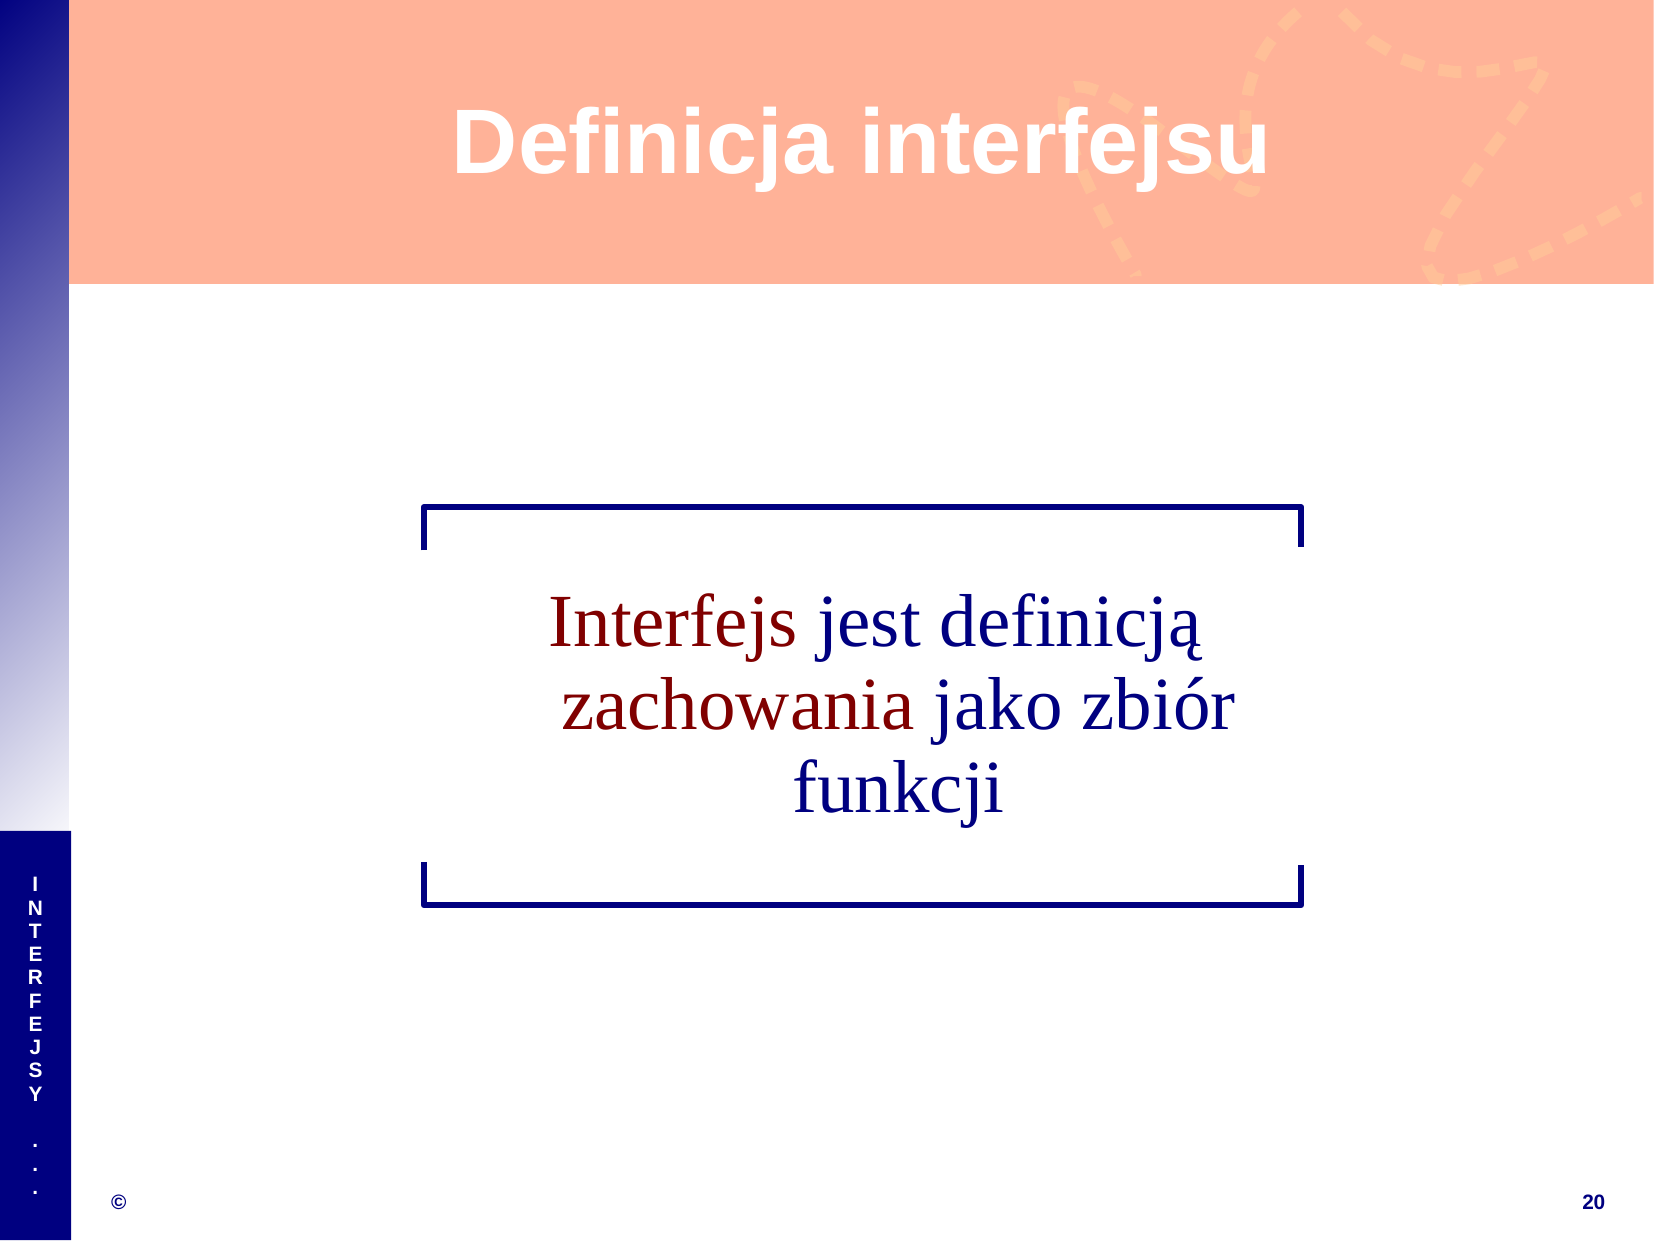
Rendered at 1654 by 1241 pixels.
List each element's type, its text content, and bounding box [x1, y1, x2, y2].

text_box I N T E R F E J S Y . . . [0, 830, 71, 1241]
title Definicja interfejsu [108, 37, 1617, 246]
text_box Interfejs jest definicją zachowania jako zbiór funkcji [439, 478, 1286, 931]
